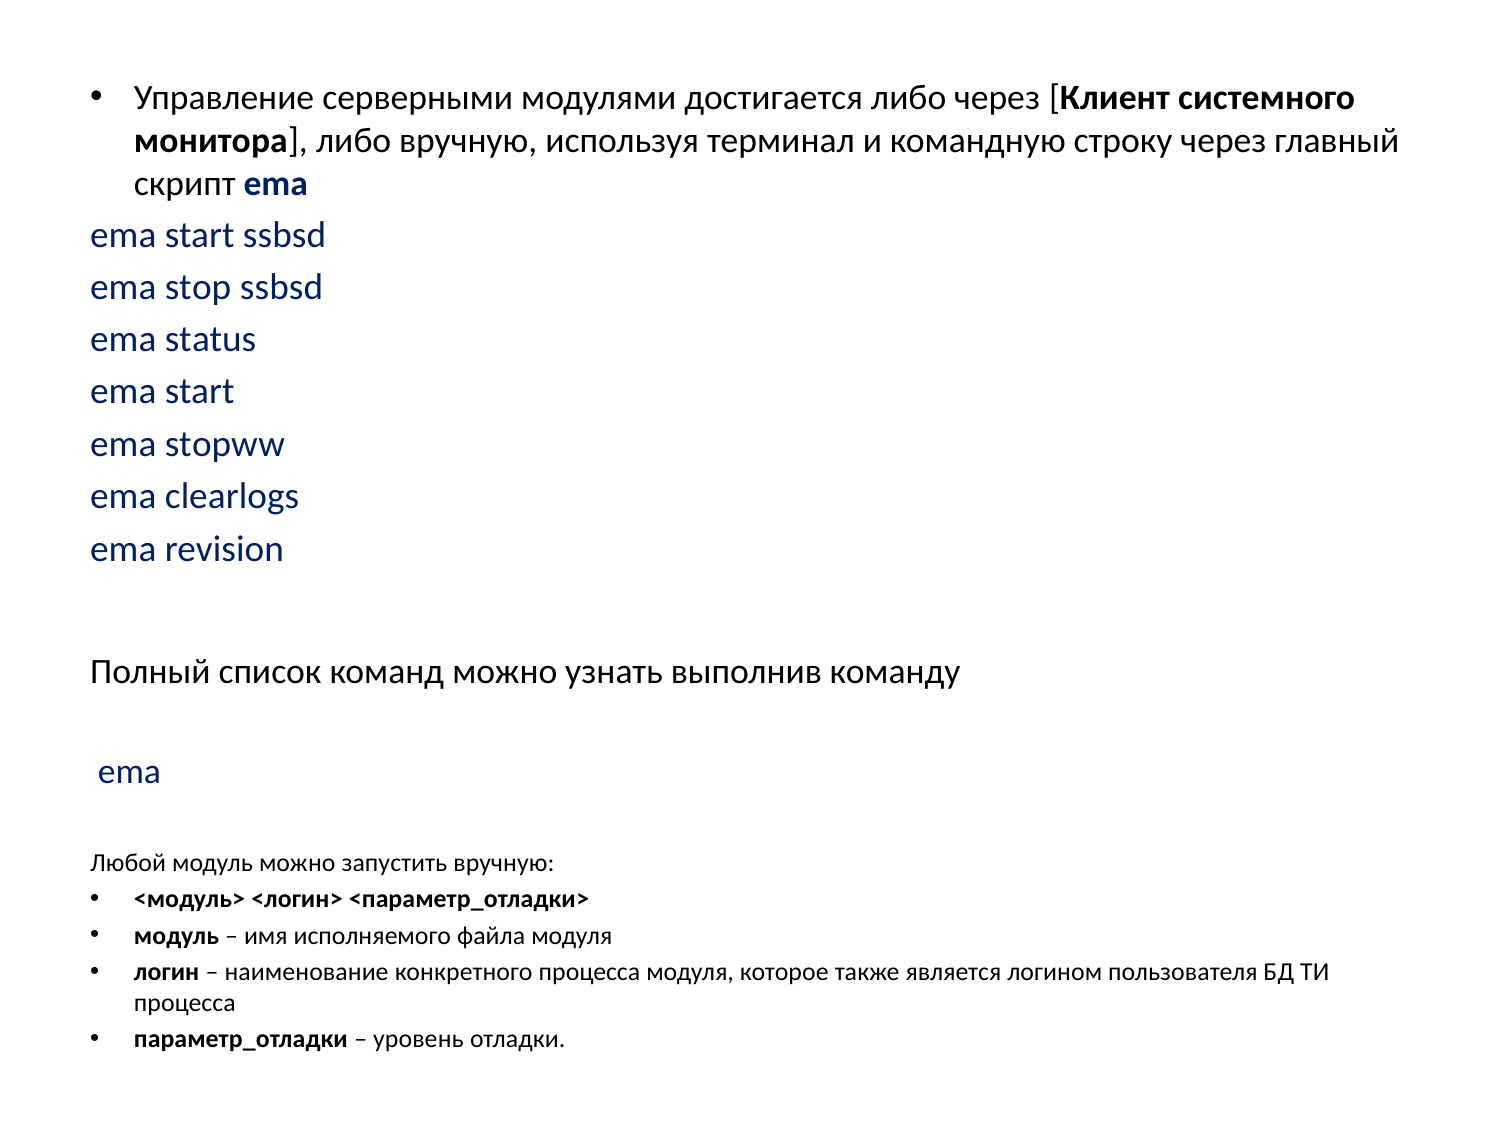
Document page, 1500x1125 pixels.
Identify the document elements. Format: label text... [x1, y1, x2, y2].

list Управление серверными модулями достигается либо через [Клиент системного монитора], либо вручную, используя терминал и командную строку через главный скрипт ema ema start ssbsd ema stop ssbsd ema status ema start ema stopww ema clearlogs ema revision Полный список команд можно узнать выполнив команду ema Любой модуль можно запустить вручную: <модуль> <логин> <параметр_отладки> модуль – имя исполняемого файла модуля логин – наименование конкретного процесса модуля, которое также является логином пользователя БД ТИ процесса параметр_отладки – уровень отладки. [75, 66, 1425, 1071]
